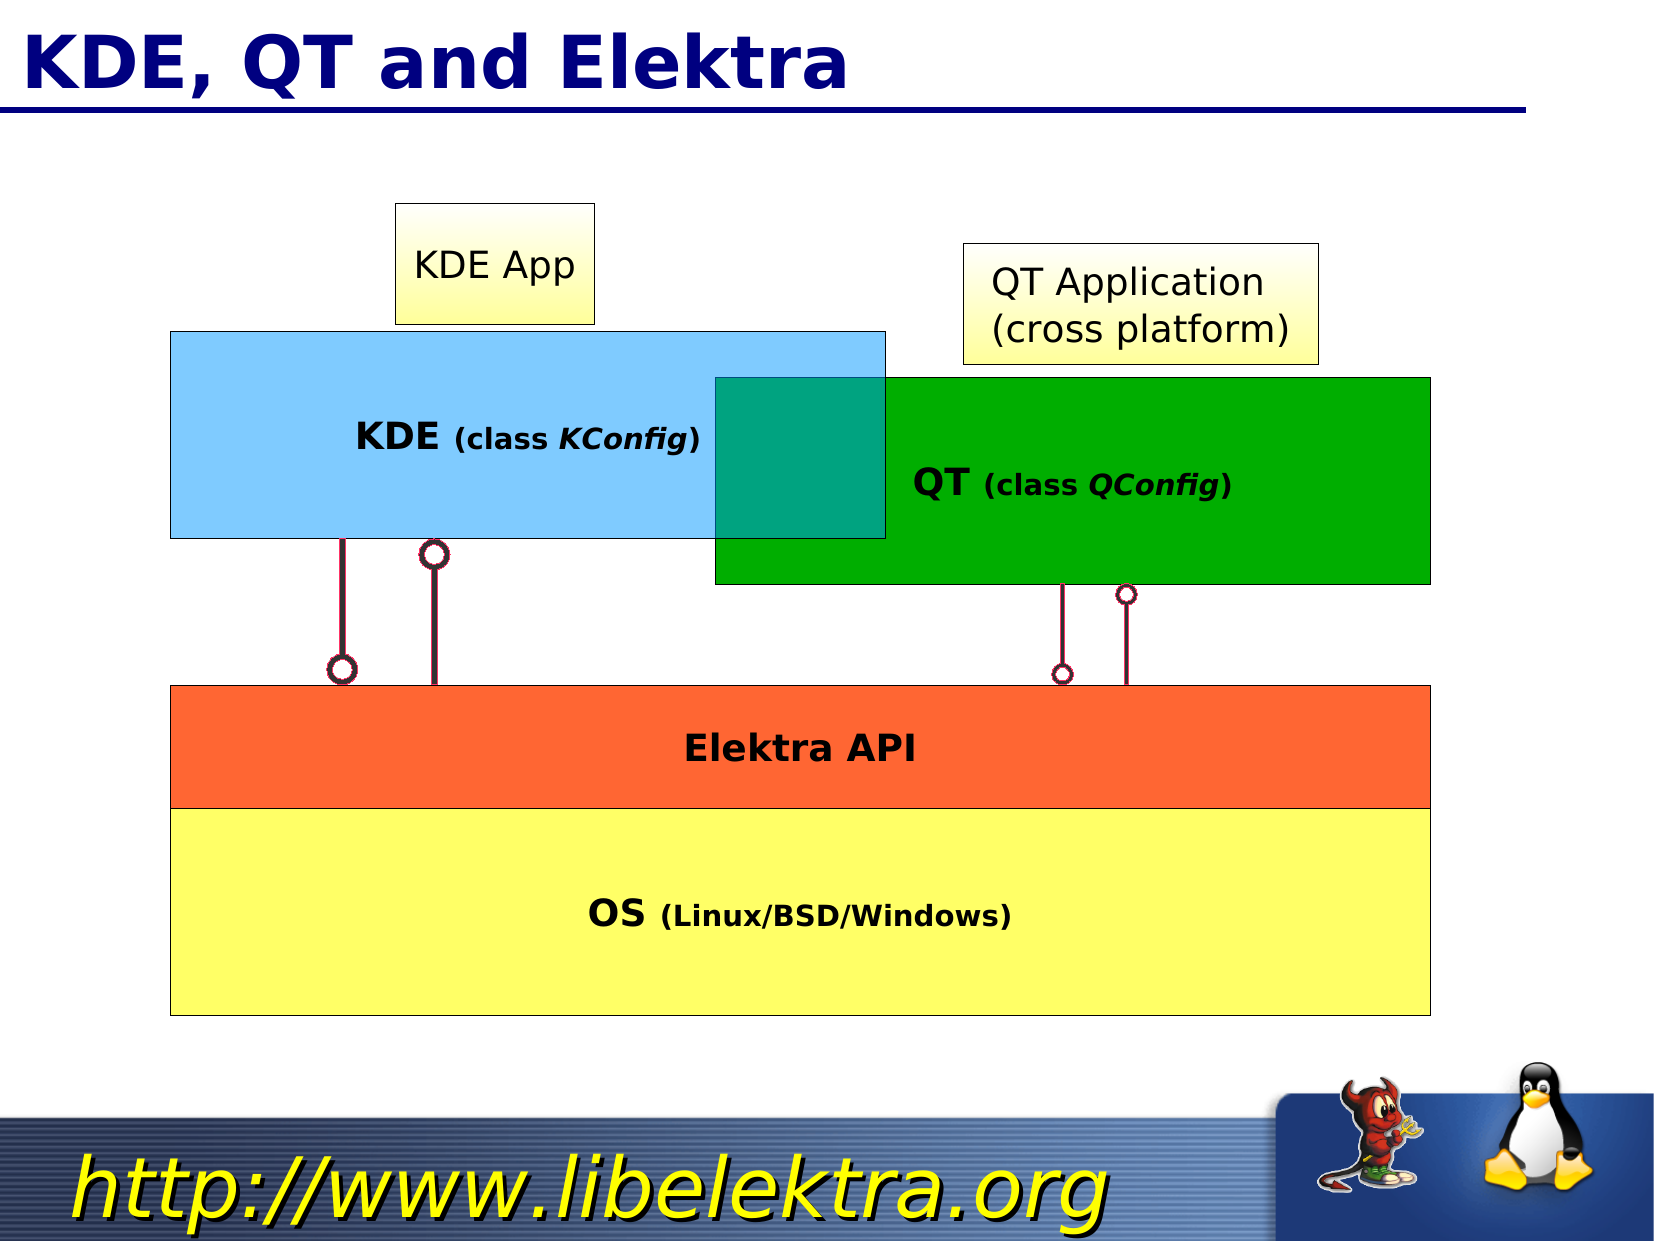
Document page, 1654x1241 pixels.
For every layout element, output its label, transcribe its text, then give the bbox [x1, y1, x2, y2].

text_box QT (class QConfig) [715, 377, 1431, 585]
text_box OS (Linux/BSD/Windows) [170, 809, 1431, 1016]
text_box Elektra API [170, 685, 1431, 809]
picture [0, 1061, 1654, 1241]
text_box [418, 538, 451, 685]
text_box [326, 538, 358, 685]
text_box KDE (class KConfig) [170, 331, 886, 539]
text_box KDE App [395, 203, 595, 325]
text_box [1051, 583, 1074, 685]
text_box [1115, 583, 1138, 685]
text_box QT Application (cross platform) [979, 250, 1302, 358]
text_box KDE, QT and Elektra [21, 14, 1611, 111]
text_box [963, 243, 1319, 365]
